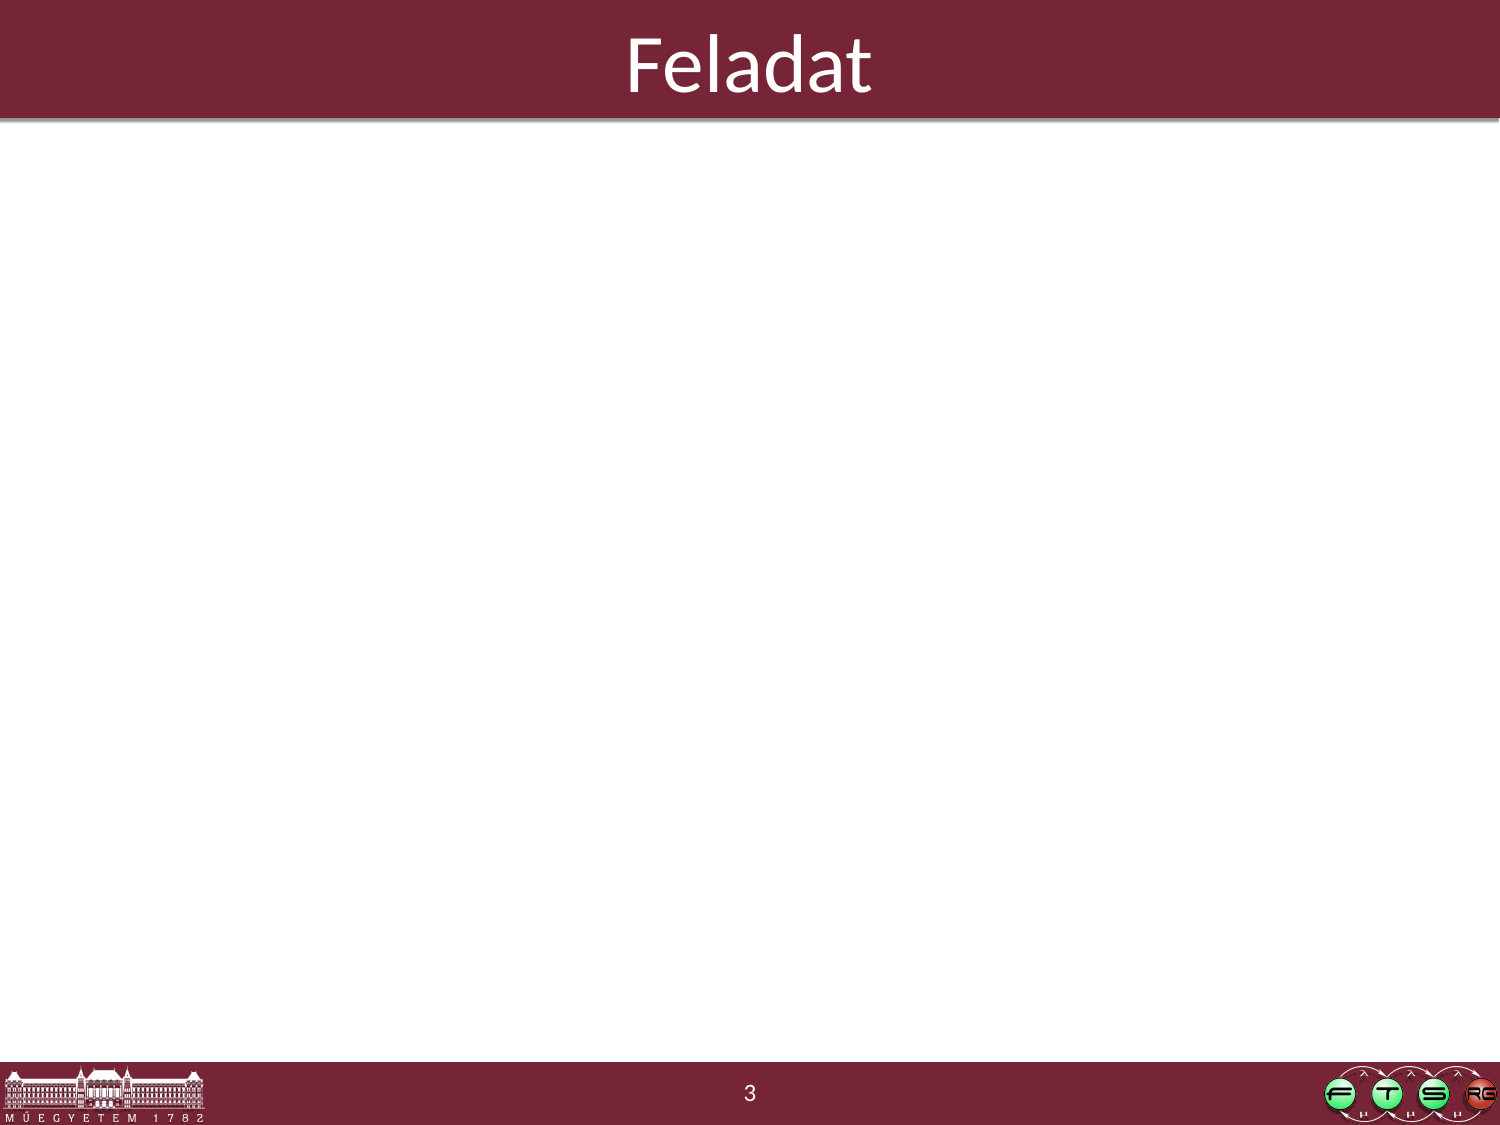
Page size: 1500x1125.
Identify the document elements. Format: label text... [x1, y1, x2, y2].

picture [3, 1064, 205, 1122]
title Feladat [0, 0, 1500, 119]
text_box <number> [581, 1061, 919, 1122]
picture [1324, 1066, 1497, 1122]
